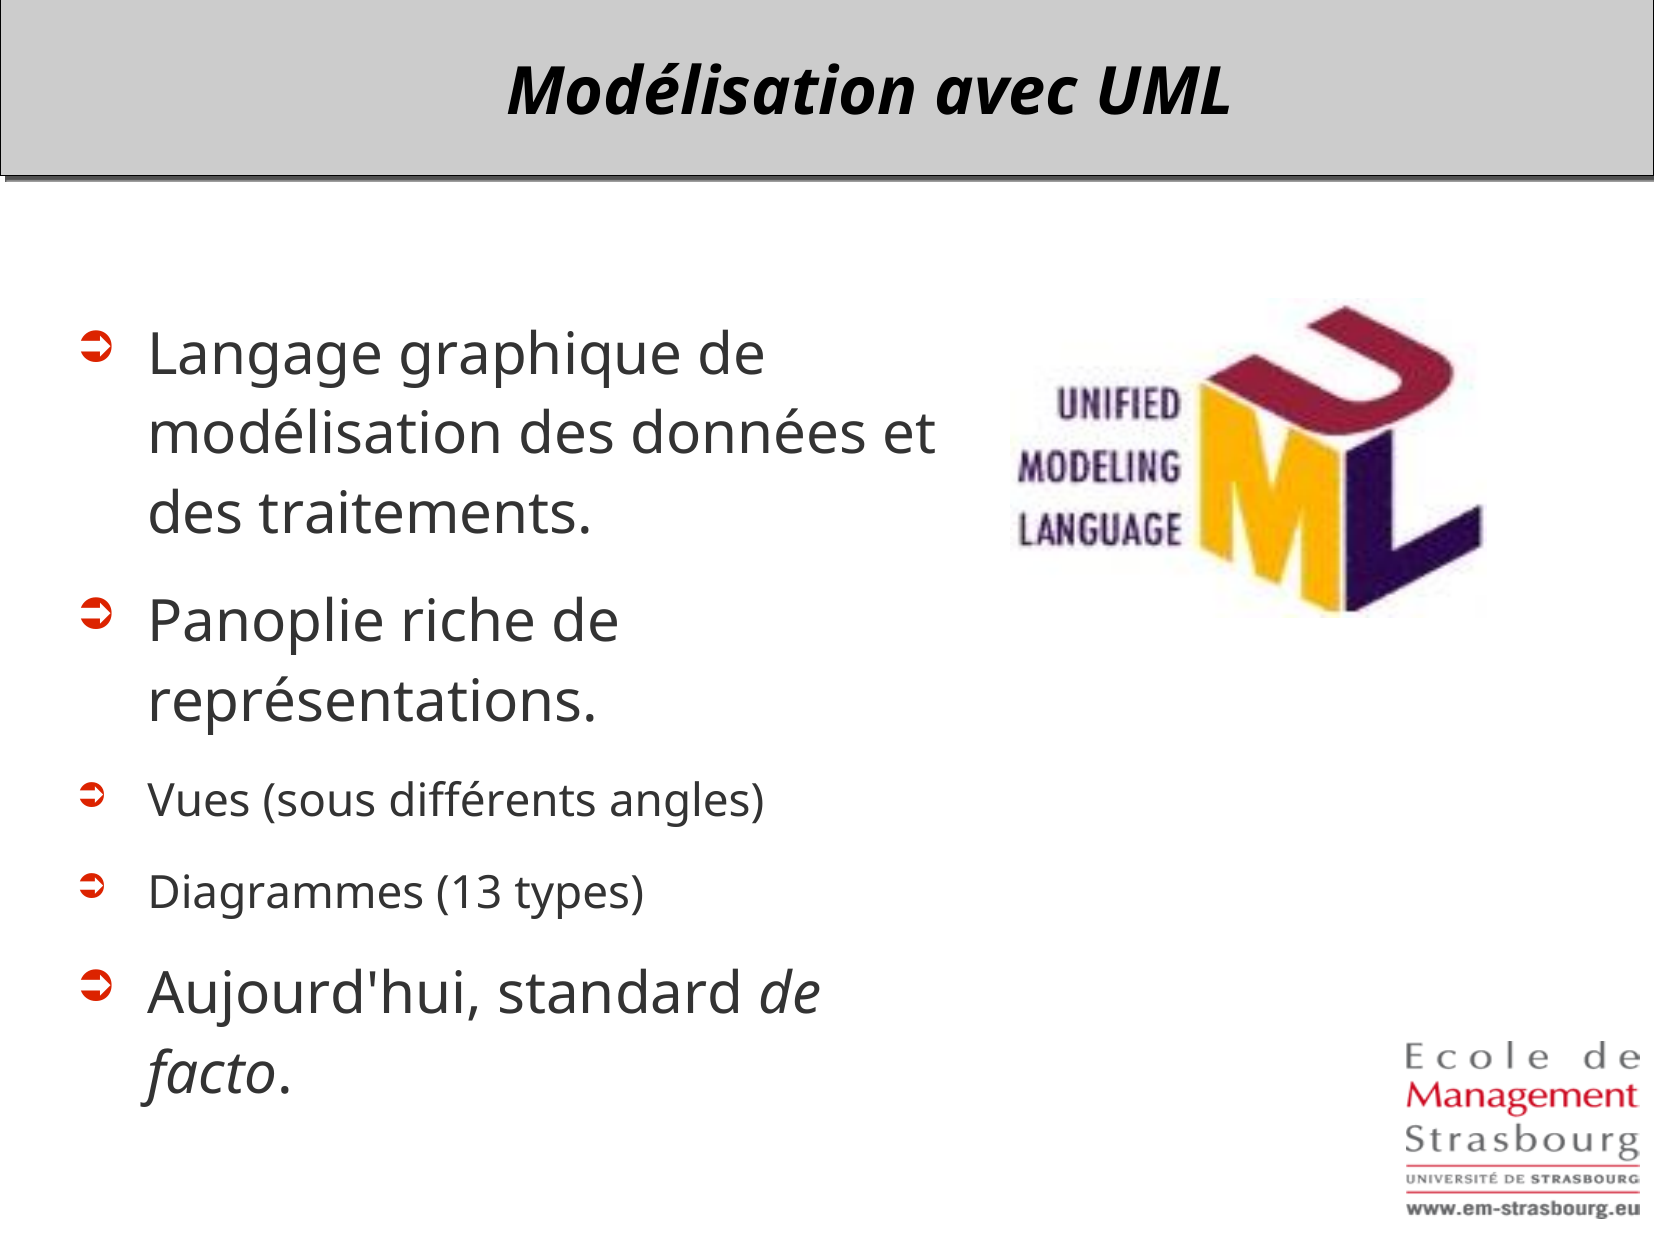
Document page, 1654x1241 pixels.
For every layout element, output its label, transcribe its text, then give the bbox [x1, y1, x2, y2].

title Modélisation avec UML [164, 0, 1577, 178]
picture [1406, 1041, 1640, 1219]
list Langage graphique de modélisation des données et des traitements. Panoplie riche de représentations. Vues (sous différents angles) Diagrammes (13 types) Aujourd'hui, standard de facto. [64, 312, 943, 1092]
picture [1010, 298, 1487, 618]
